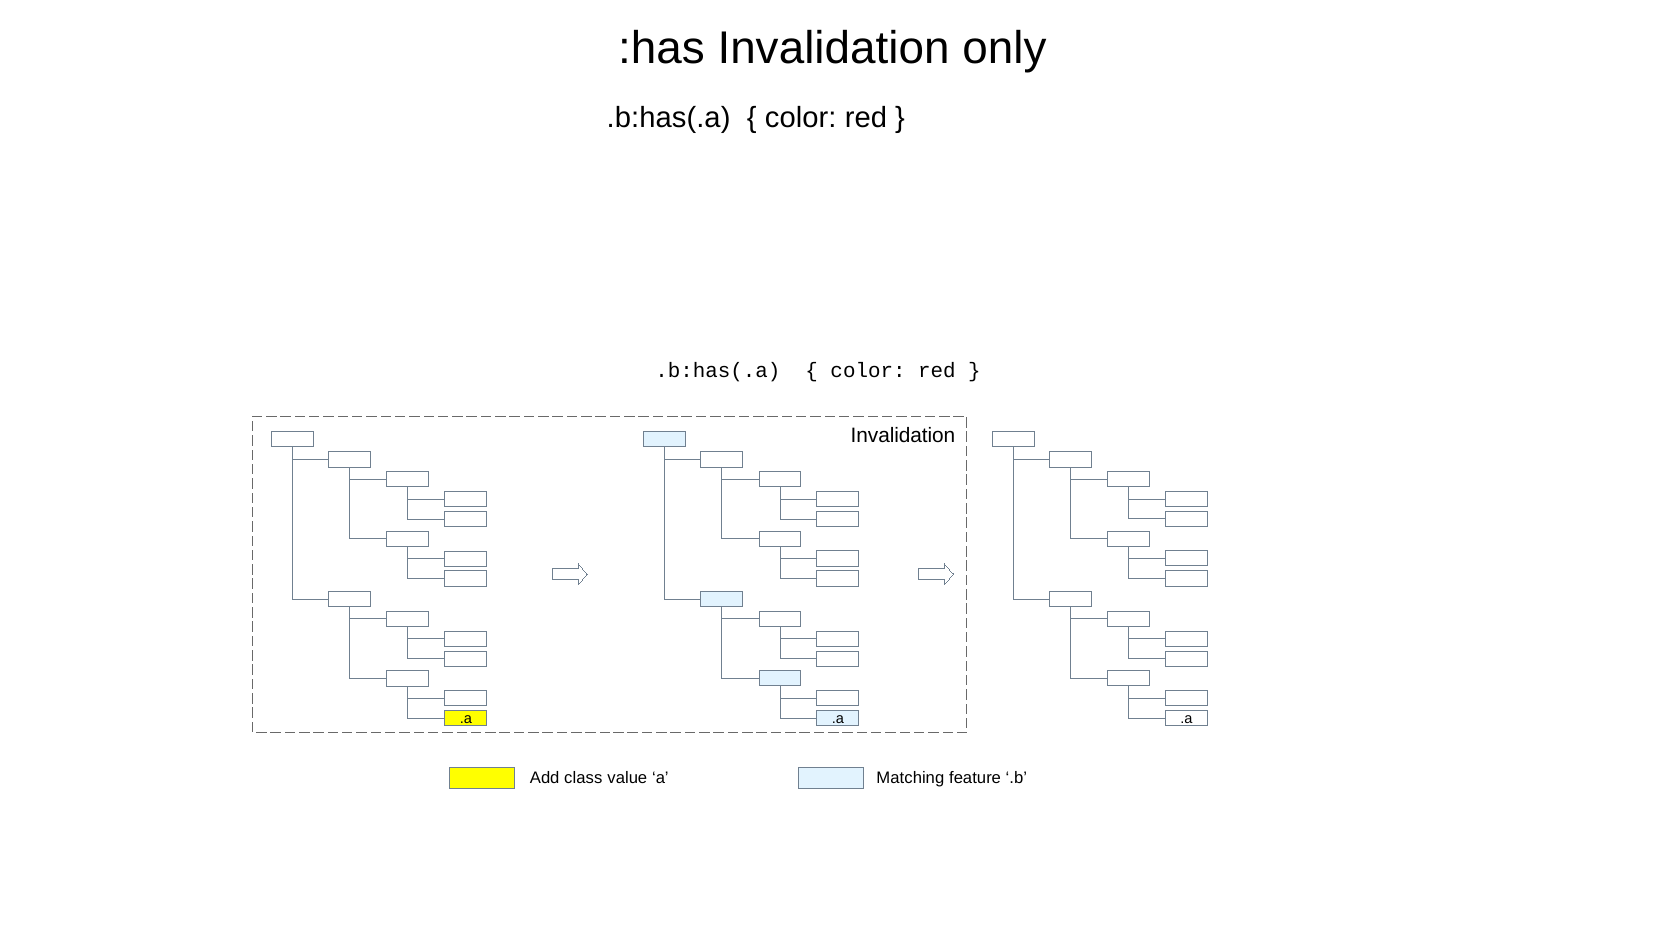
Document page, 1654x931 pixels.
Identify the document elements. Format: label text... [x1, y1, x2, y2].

text_box [1165, 651, 1208, 667]
text_box .b:has(.a) { color: red } [640, 348, 976, 395]
text_box [1165, 511, 1208, 527]
text_box Invalidation [835, 411, 980, 459]
text_box :has Invalidation only [5, 15, 1654, 179]
text_box Add class value ‘a’ [515, 761, 700, 795]
text_box [1107, 531, 1150, 547]
text_box [1107, 611, 1150, 627]
text_box Matching feature ‘.b’ [861, 761, 1051, 796]
text_box [252, 416, 967, 733]
text_box [1049, 591, 1092, 607]
text_box .a [1165, 710, 1208, 726]
text_box [798, 767, 861, 789]
text_box [1165, 690, 1208, 706]
text_box [1165, 570, 1208, 587]
text_box [1165, 491, 1208, 507]
text_box [1107, 471, 1150, 487]
text_box [1165, 631, 1208, 647]
text_box [1107, 670, 1150, 686]
text_box [992, 431, 1035, 447]
text_box [1165, 550, 1208, 566]
text_box [1049, 451, 1092, 468]
text_box .b:has(.a) { color: red } [591, 94, 927, 141]
text_box [449, 767, 515, 789]
